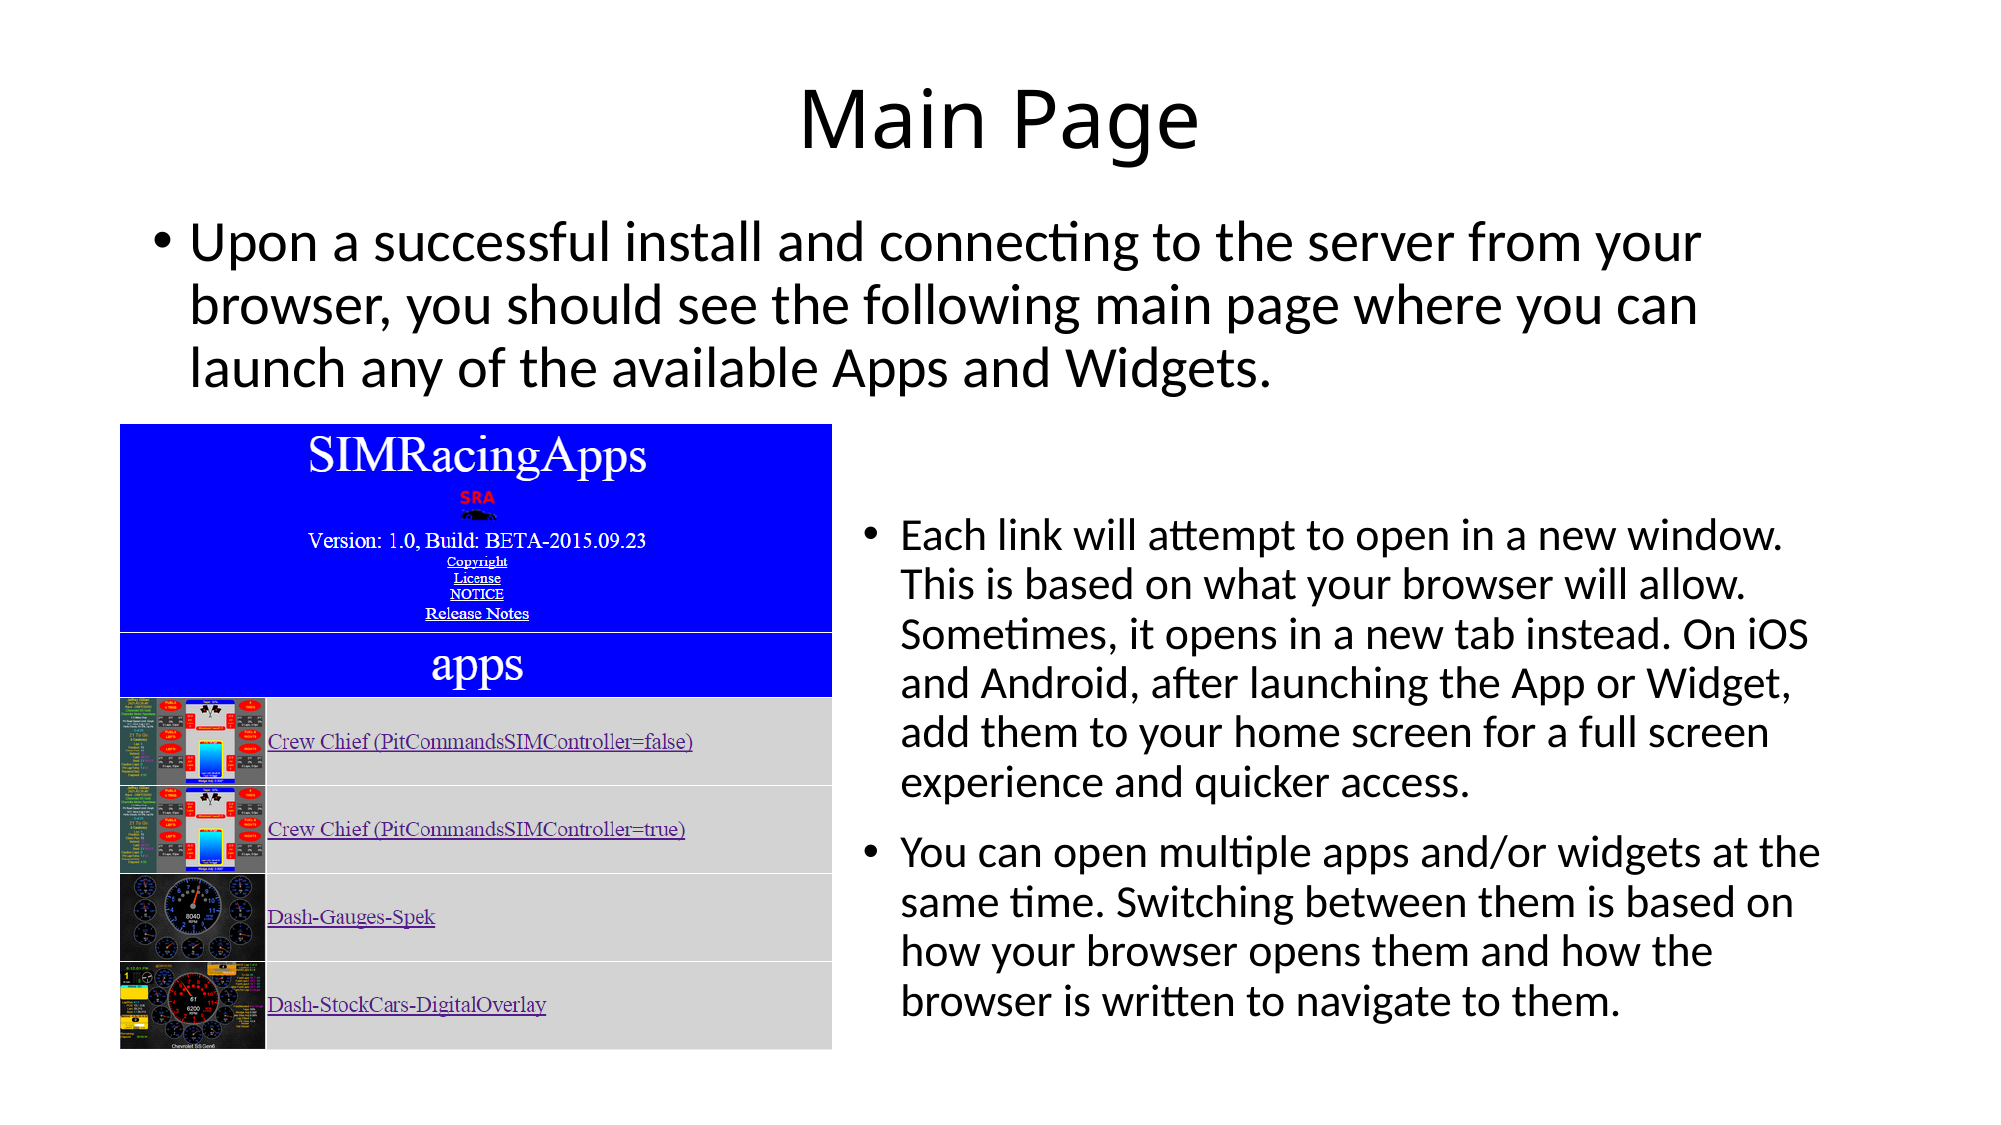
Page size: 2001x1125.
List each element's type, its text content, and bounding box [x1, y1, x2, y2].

text_box Upon a successful install and connecting to the server from your browser, you should see the following main page where you can launch any of the available Apps and Widgets. [137, 203, 1863, 484]
list Each link will attempt to open in a new window. This is based on what your browser will allow. Sometimes, it opens in a new tab instead. On iOS and Android, after launching the App or Widget, add them to your home screen for a full screen experience and quicker access. You can open multiple apps and/or widgets at the same time. Switching between them is based on how your browser opens them and how the browser is written to navigate to them. [847, 503, 1863, 1014]
title Main Page [137, 59, 1863, 173]
picture [120, 424, 832, 1051]
